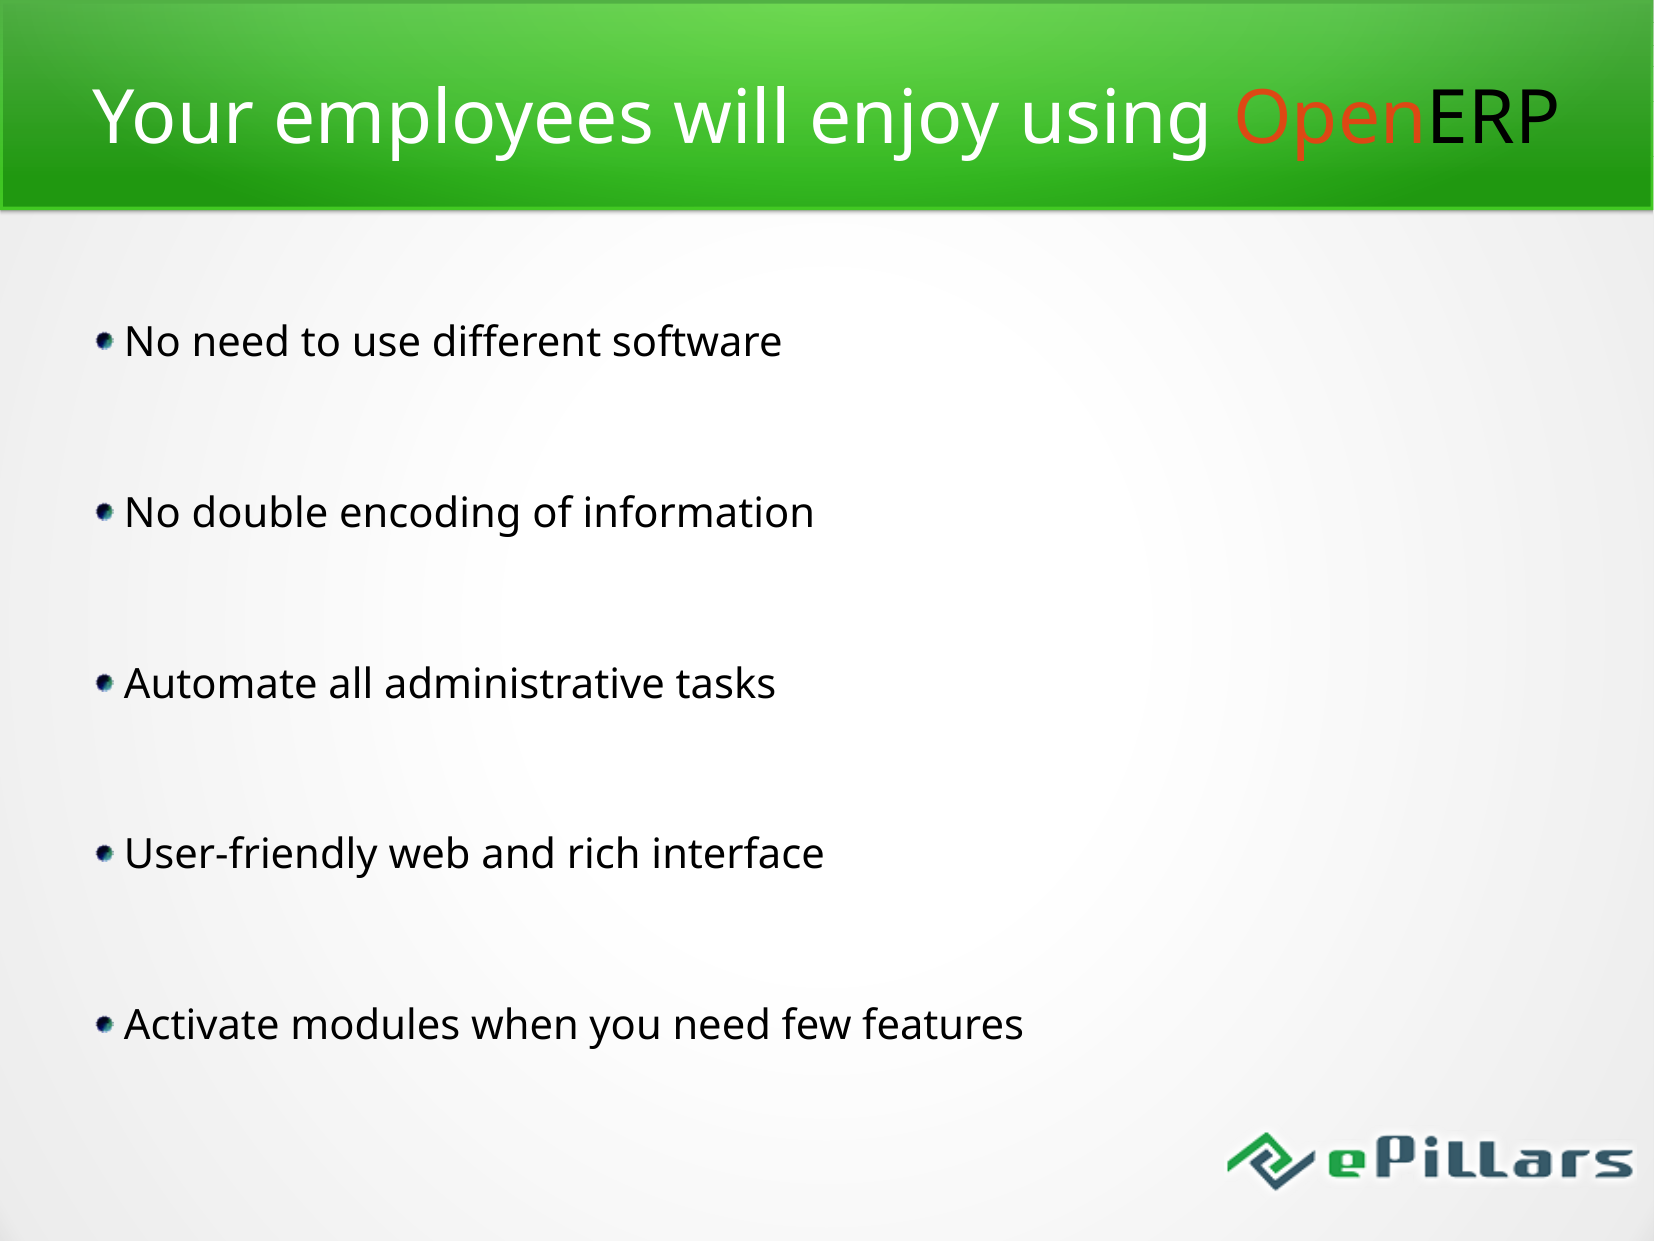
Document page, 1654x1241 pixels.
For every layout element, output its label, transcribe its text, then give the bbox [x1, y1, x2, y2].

title Your employees will enjoy using OpenERP [82, 49, 1571, 179]
picture [94, 1028, 114, 1033]
subtitle No need to use different software No double encoding of information Automate all administrative tasks User-friendly web and rich interface Activate modules when you need few features [94, 307, 1550, 1028]
picture [1224, 1124, 1637, 1201]
